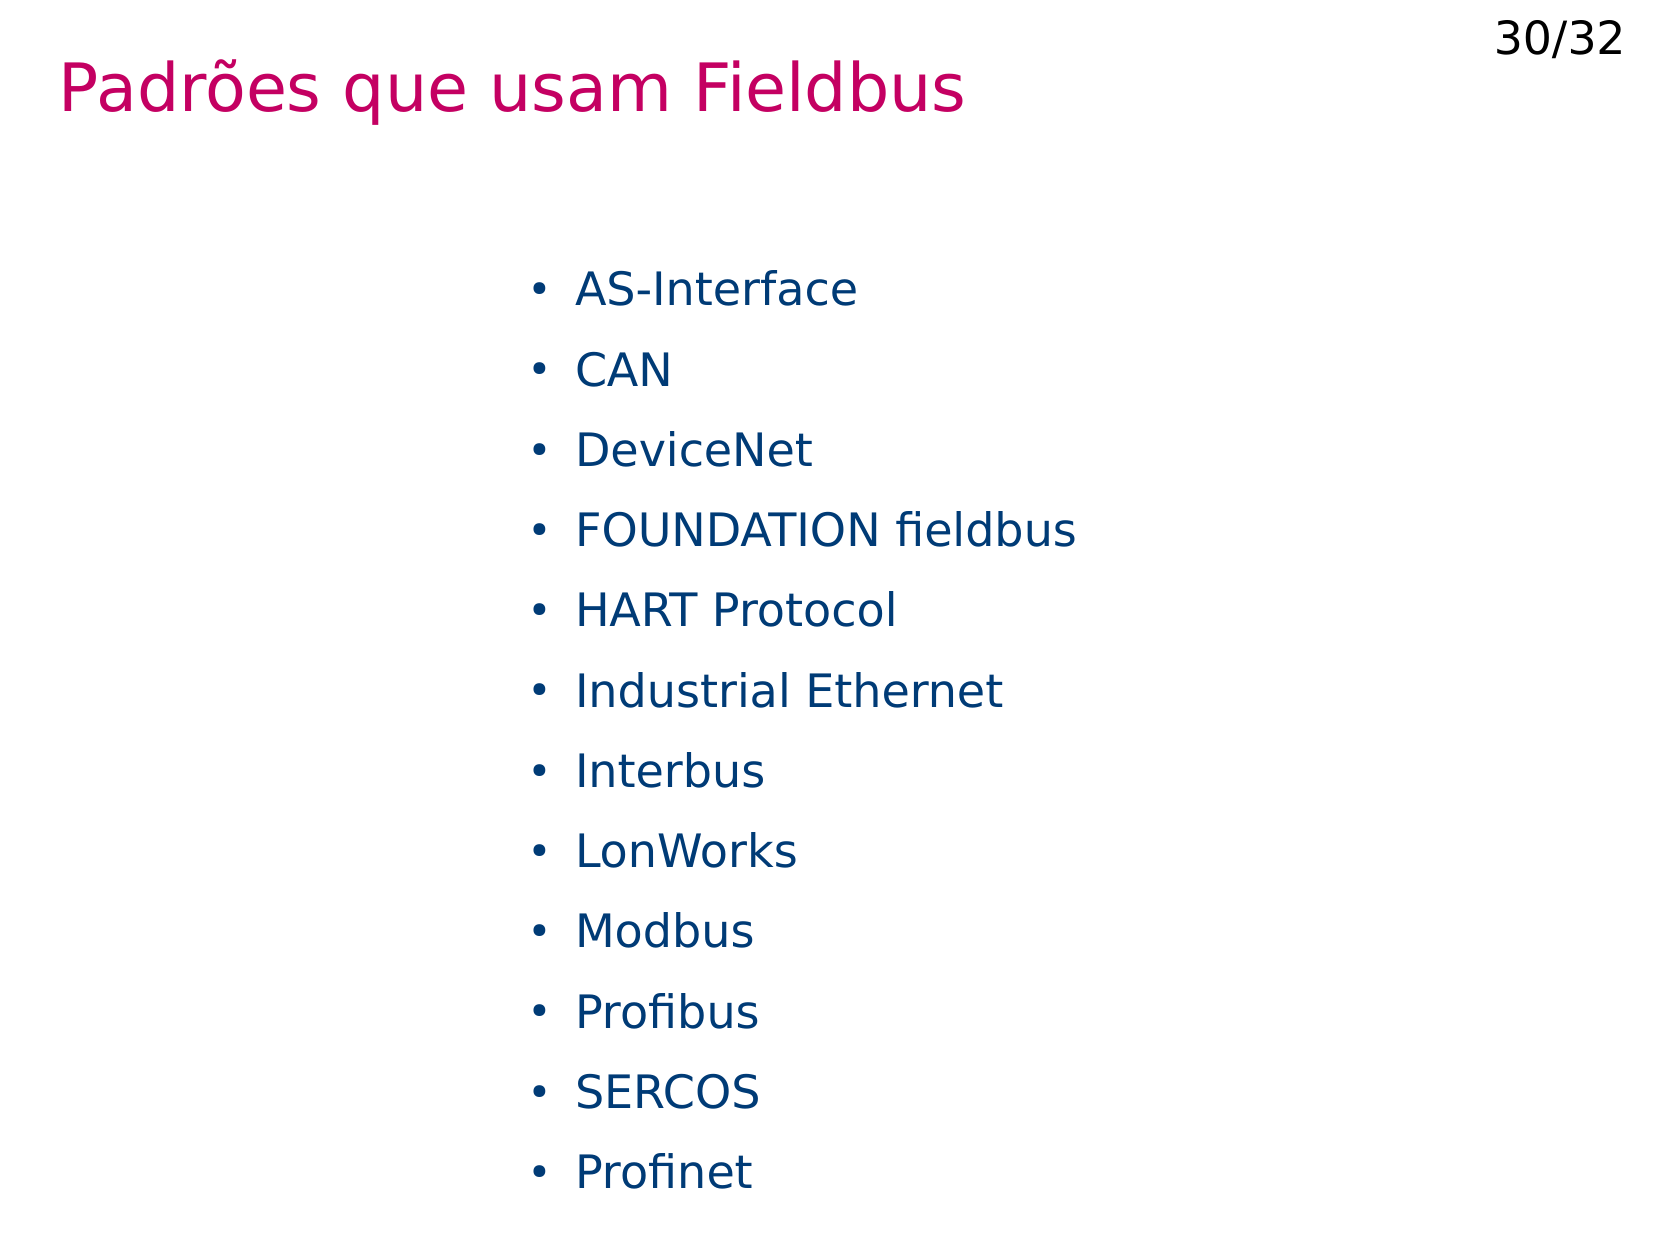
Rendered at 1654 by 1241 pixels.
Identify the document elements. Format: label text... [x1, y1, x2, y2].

list AS-Interface CAN DeviceNet FOUNDATION fieldbus HART Protocol Industrial Ethernet Interbus LonWorks Modbus Profibus SERCOS Profinet [531, 236, 1625, 1211]
title Padrões que usam Fieldbus [59, 29, 1625, 148]
